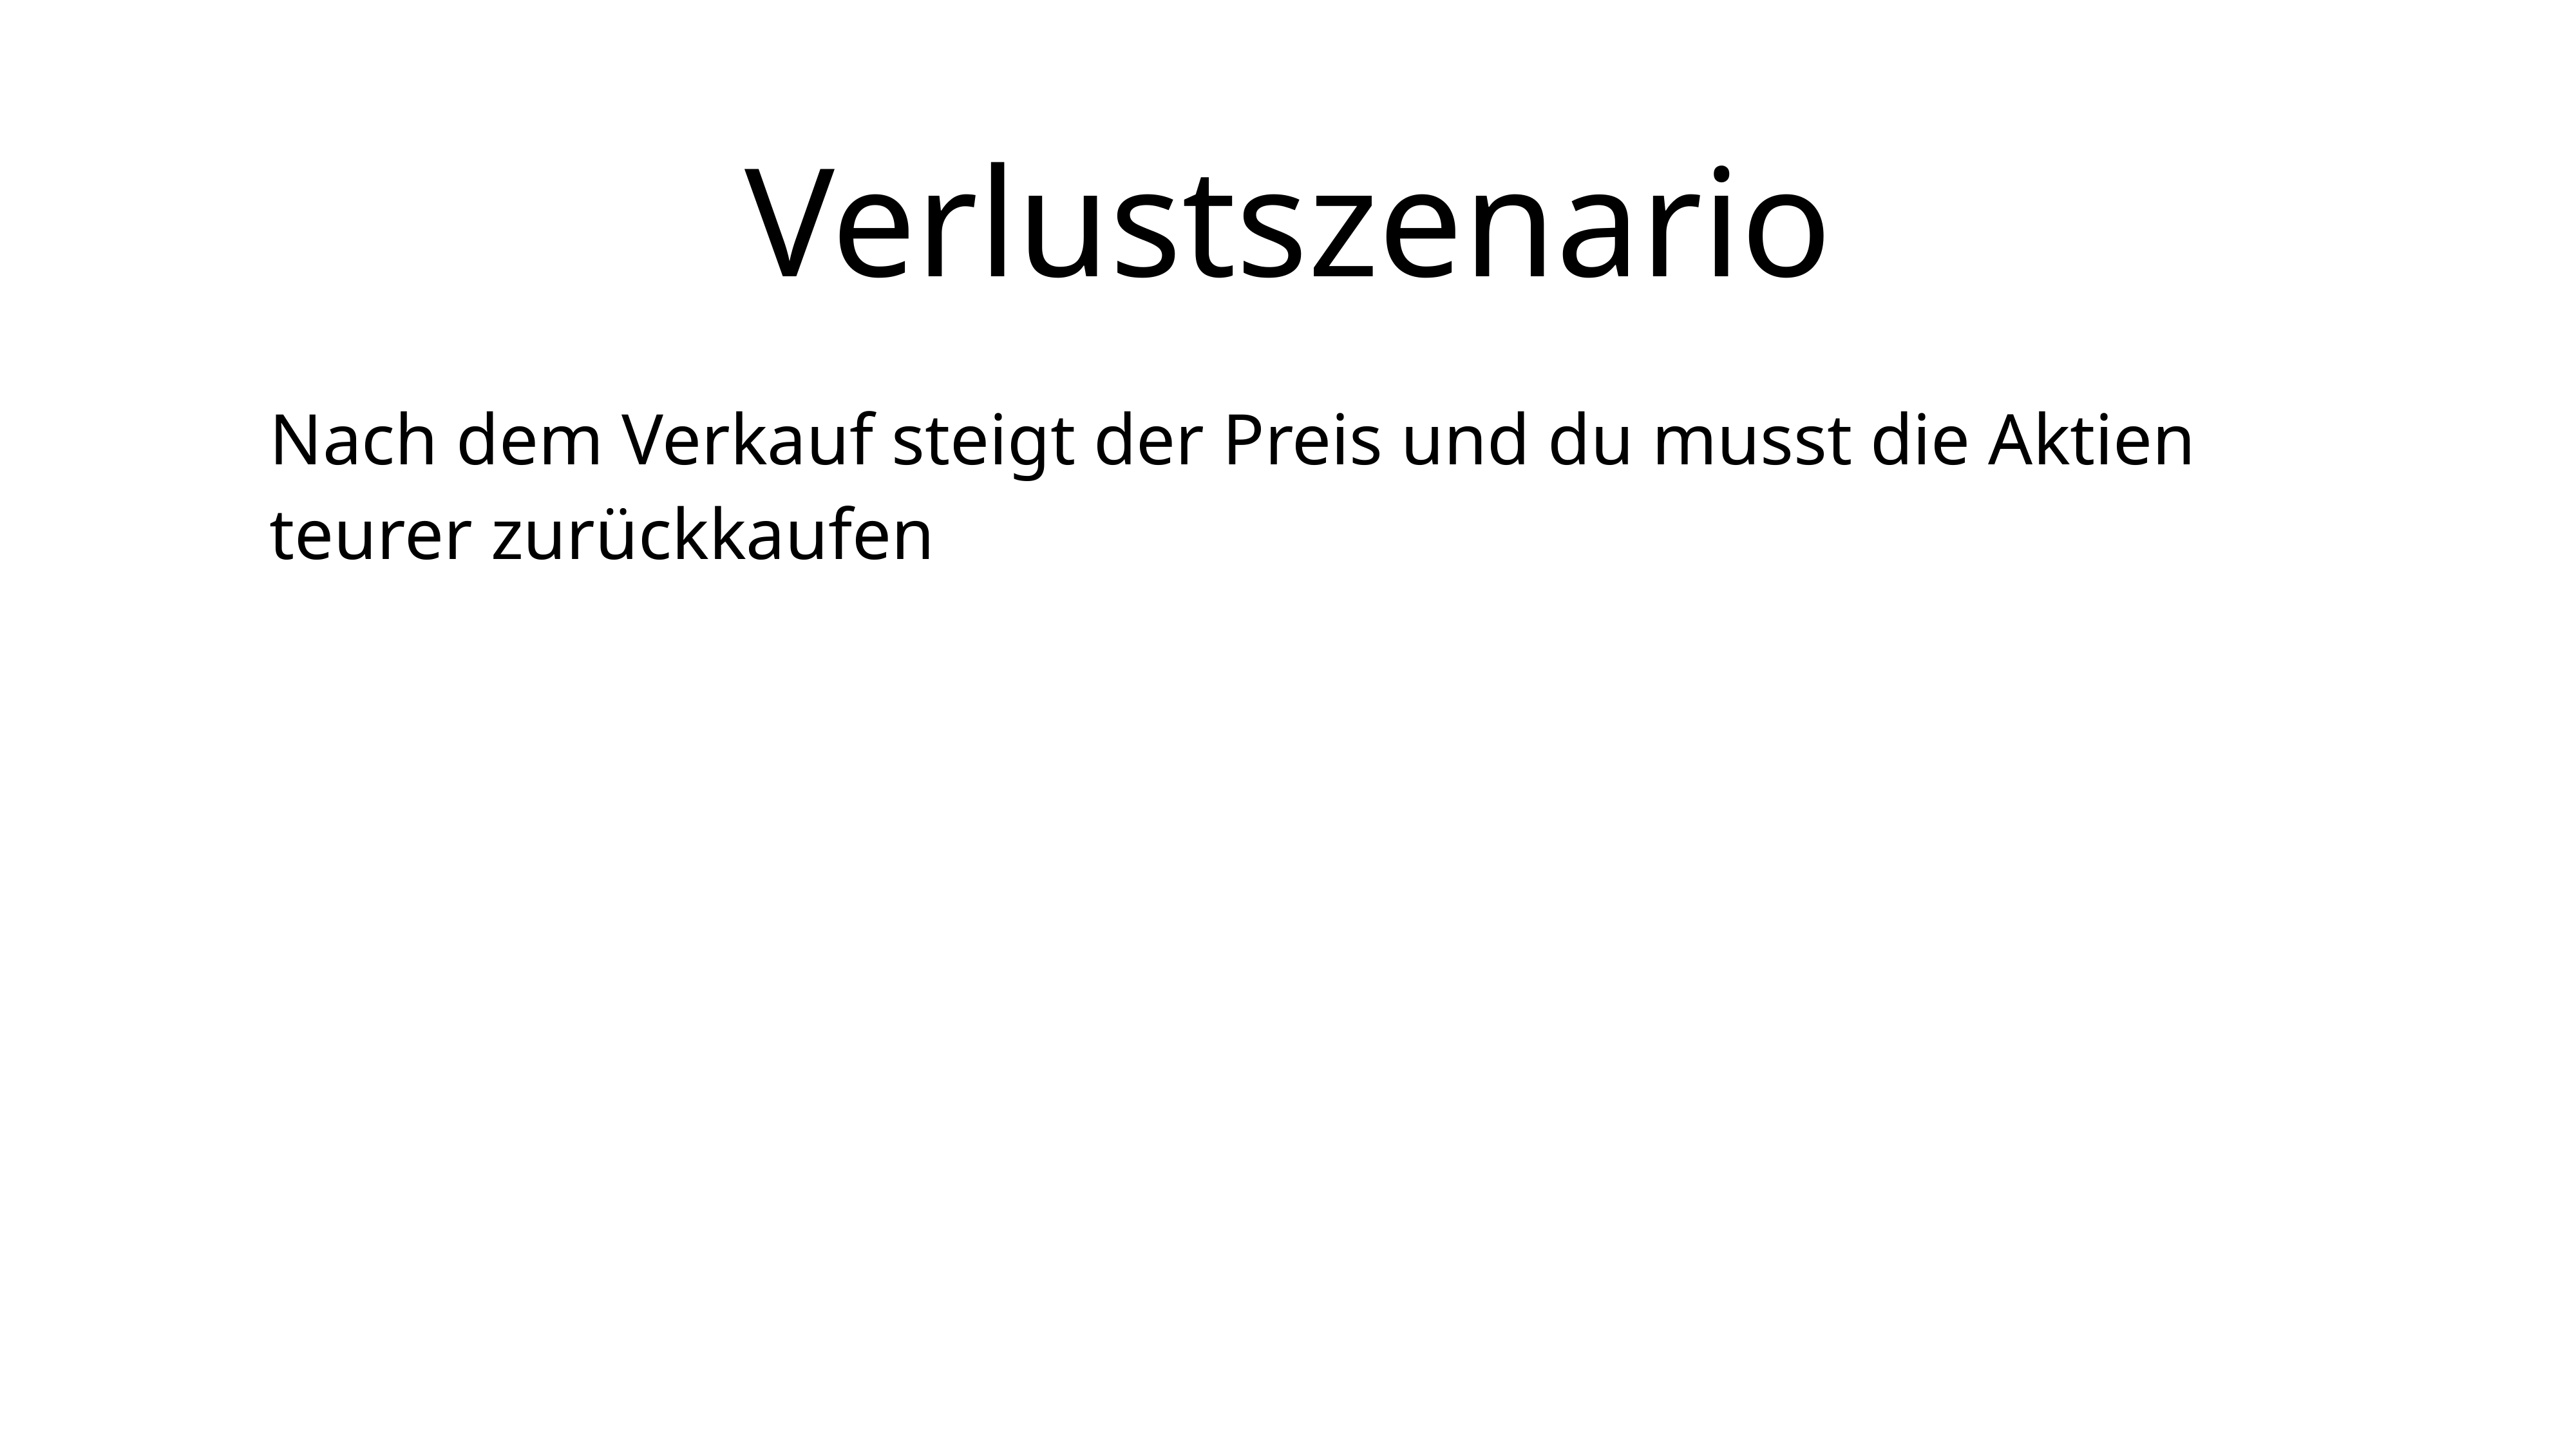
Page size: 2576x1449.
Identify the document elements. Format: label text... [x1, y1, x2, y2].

text_box Nach dem Verkauf steigt der Preis und du musst die Aktien teurer zurückkaufen [189, 384, 2389, 1319]
text_box Verlustszenario [189, 60, 2389, 376]
